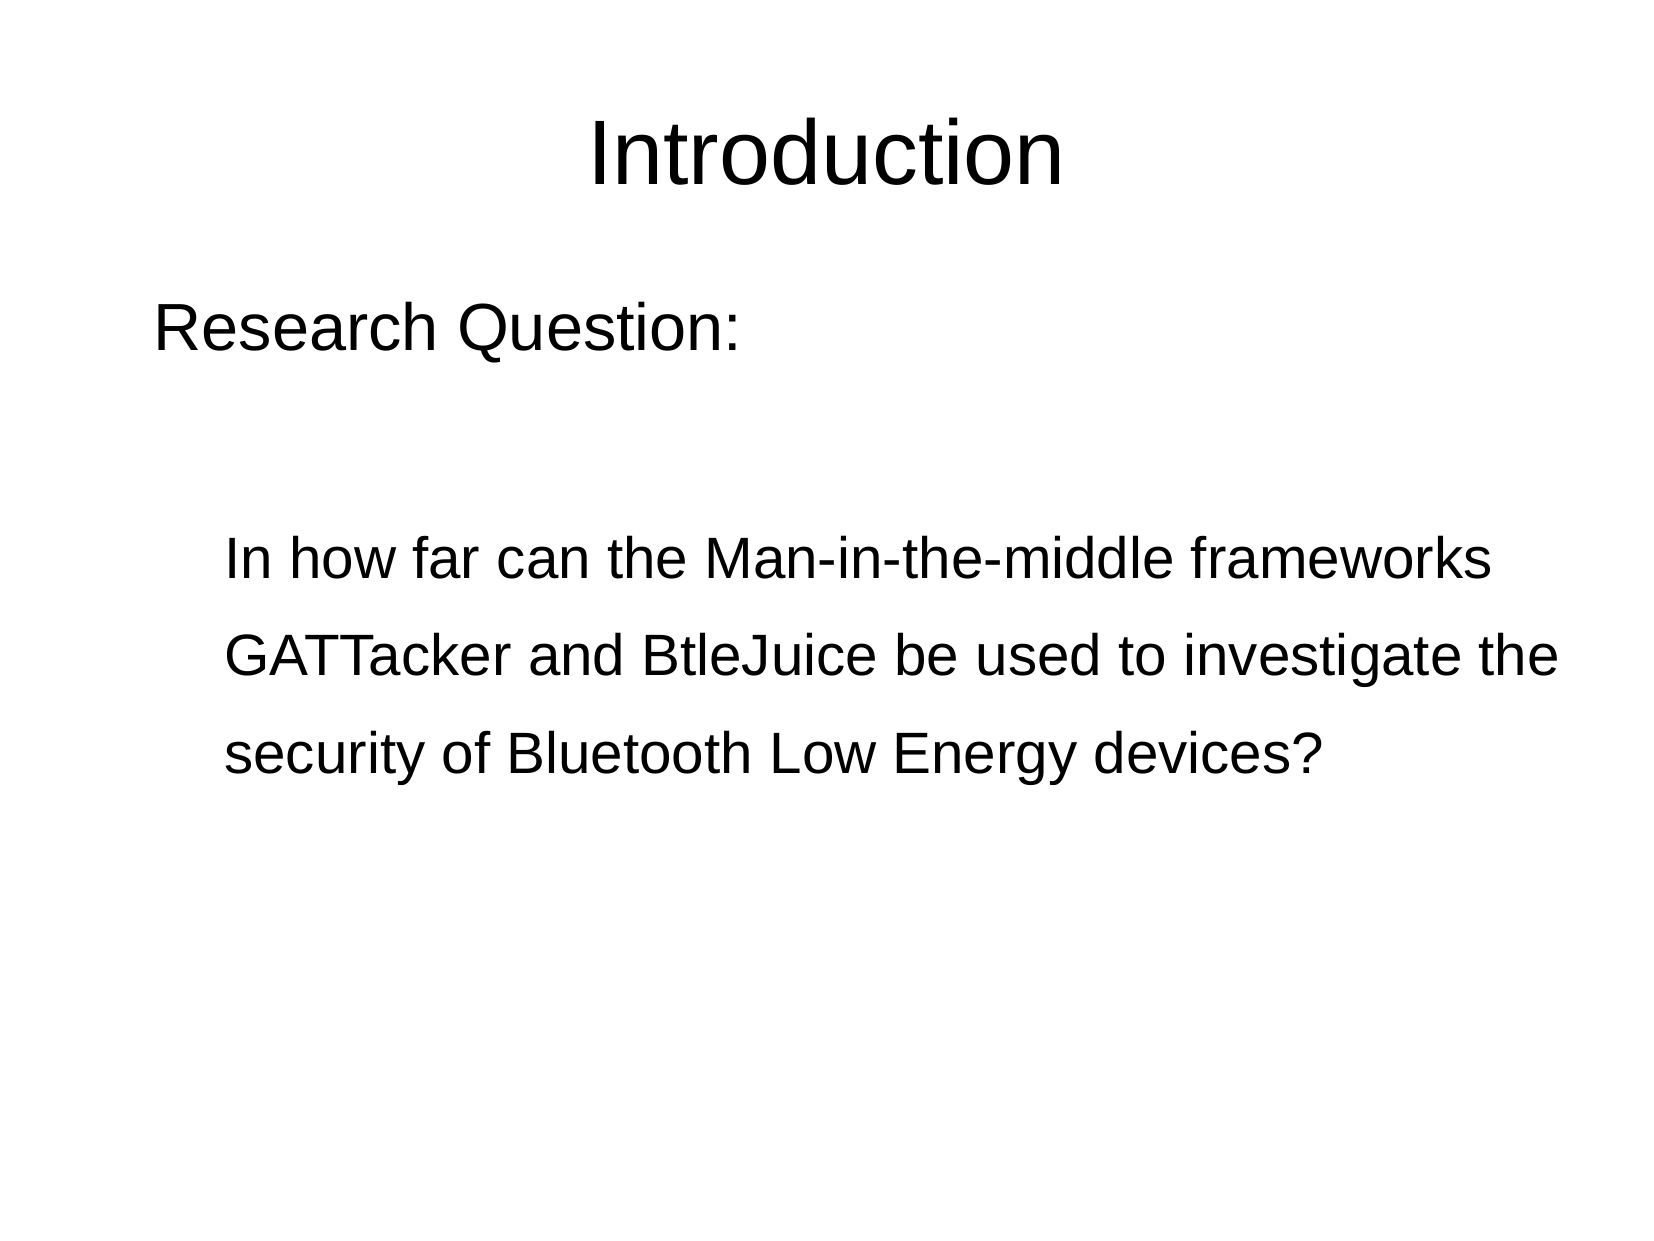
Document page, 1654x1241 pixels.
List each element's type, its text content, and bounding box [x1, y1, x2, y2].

title Introduction [82, 49, 1571, 257]
list Research Question: In how far can the Man-in-the-middle frameworks GATTacker and BtleJuice be used to investigate the security of Bluetooth Low Energy devices? [82, 290, 1571, 1010]
